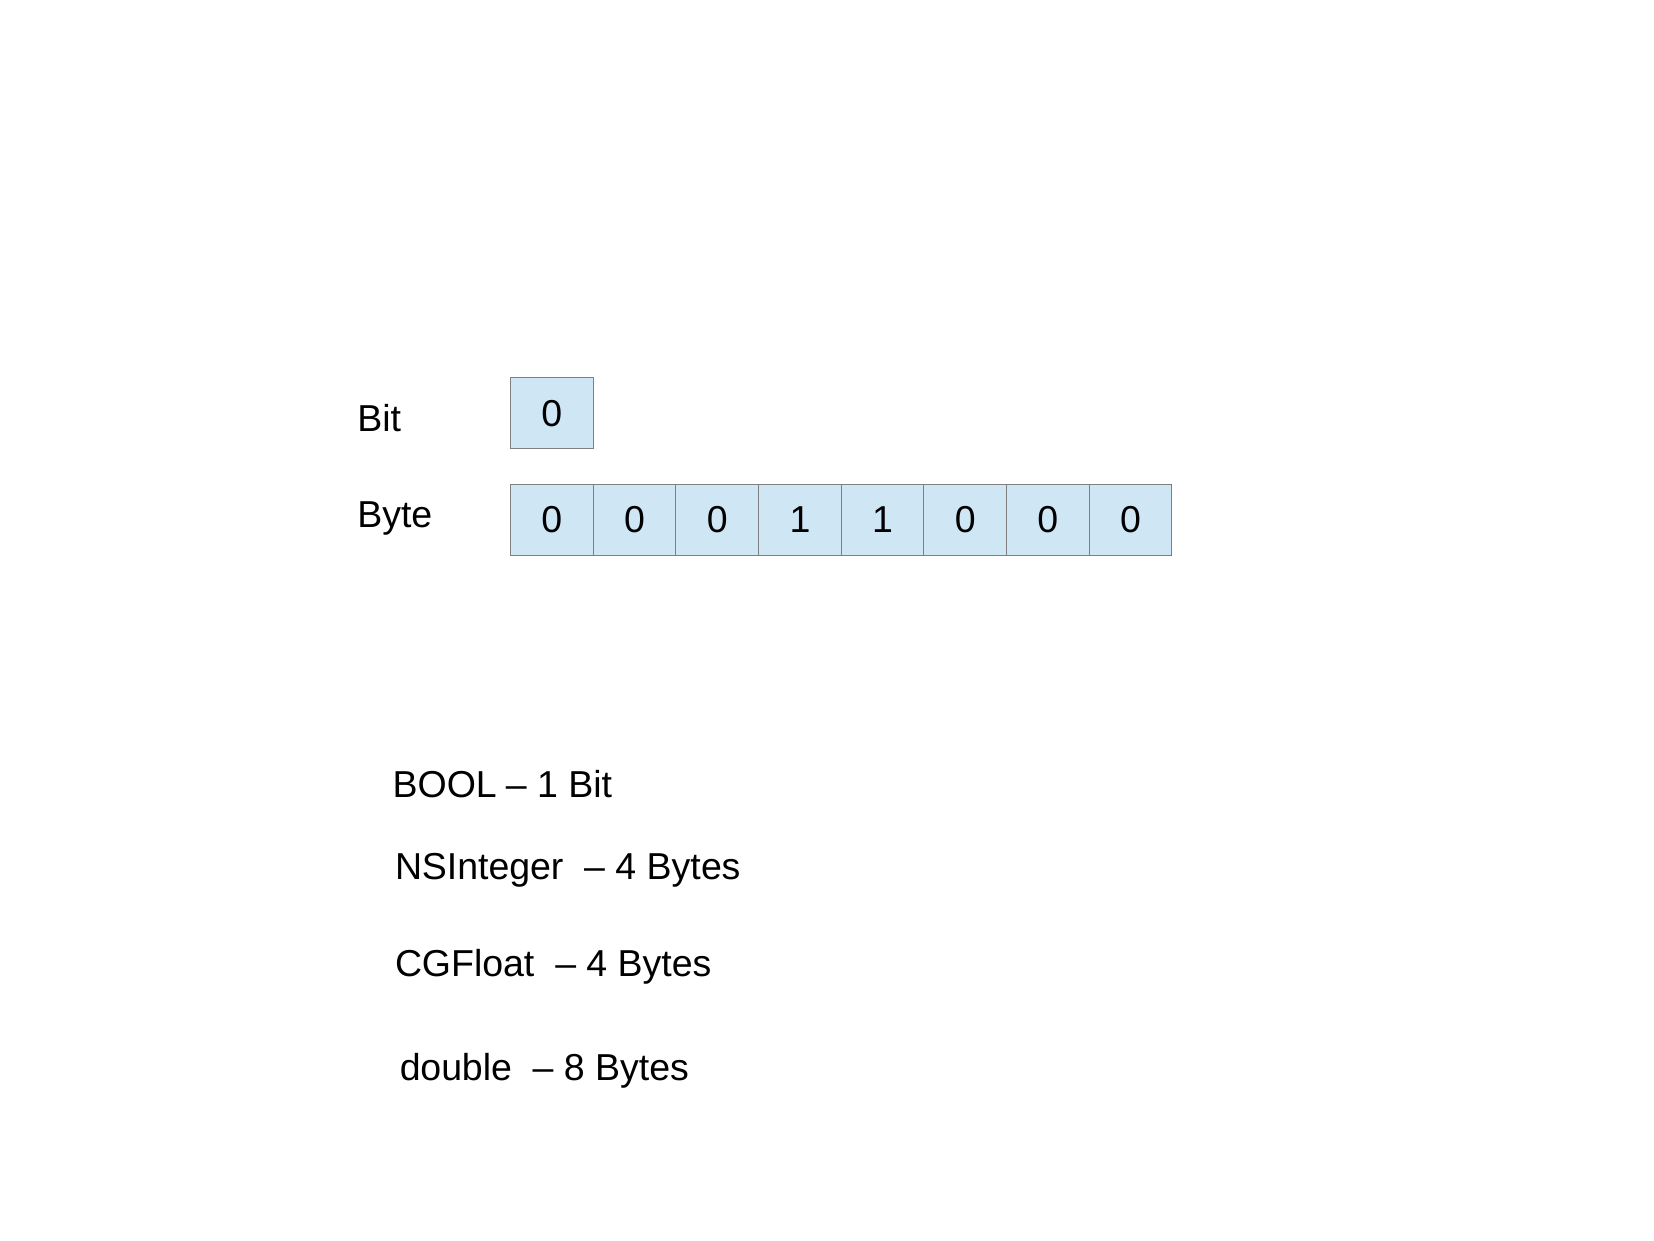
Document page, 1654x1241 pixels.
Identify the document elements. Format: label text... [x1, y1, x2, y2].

text_box 1 [758, 484, 841, 556]
text_box 0 [593, 484, 675, 556]
text_box BOOL – 1 Bit [378, 755, 628, 813]
text_box NSInteger – 4 Bytes [380, 838, 756, 896]
text_box double – 8 Bytes [385, 1039, 761, 1097]
text_box CGFloat – 4 Bytes [380, 935, 756, 993]
text_box 0 [1090, 484, 1172, 556]
text_box 0 [510, 377, 594, 449]
text_box 0 [1006, 484, 1090, 556]
text_box Bit [342, 389, 416, 447]
text_box 0 [675, 484, 758, 556]
text_box 0 [510, 484, 593, 556]
text_box 1 [841, 484, 923, 556]
text_box 0 [923, 484, 1006, 556]
text_box Byte [342, 486, 448, 544]
